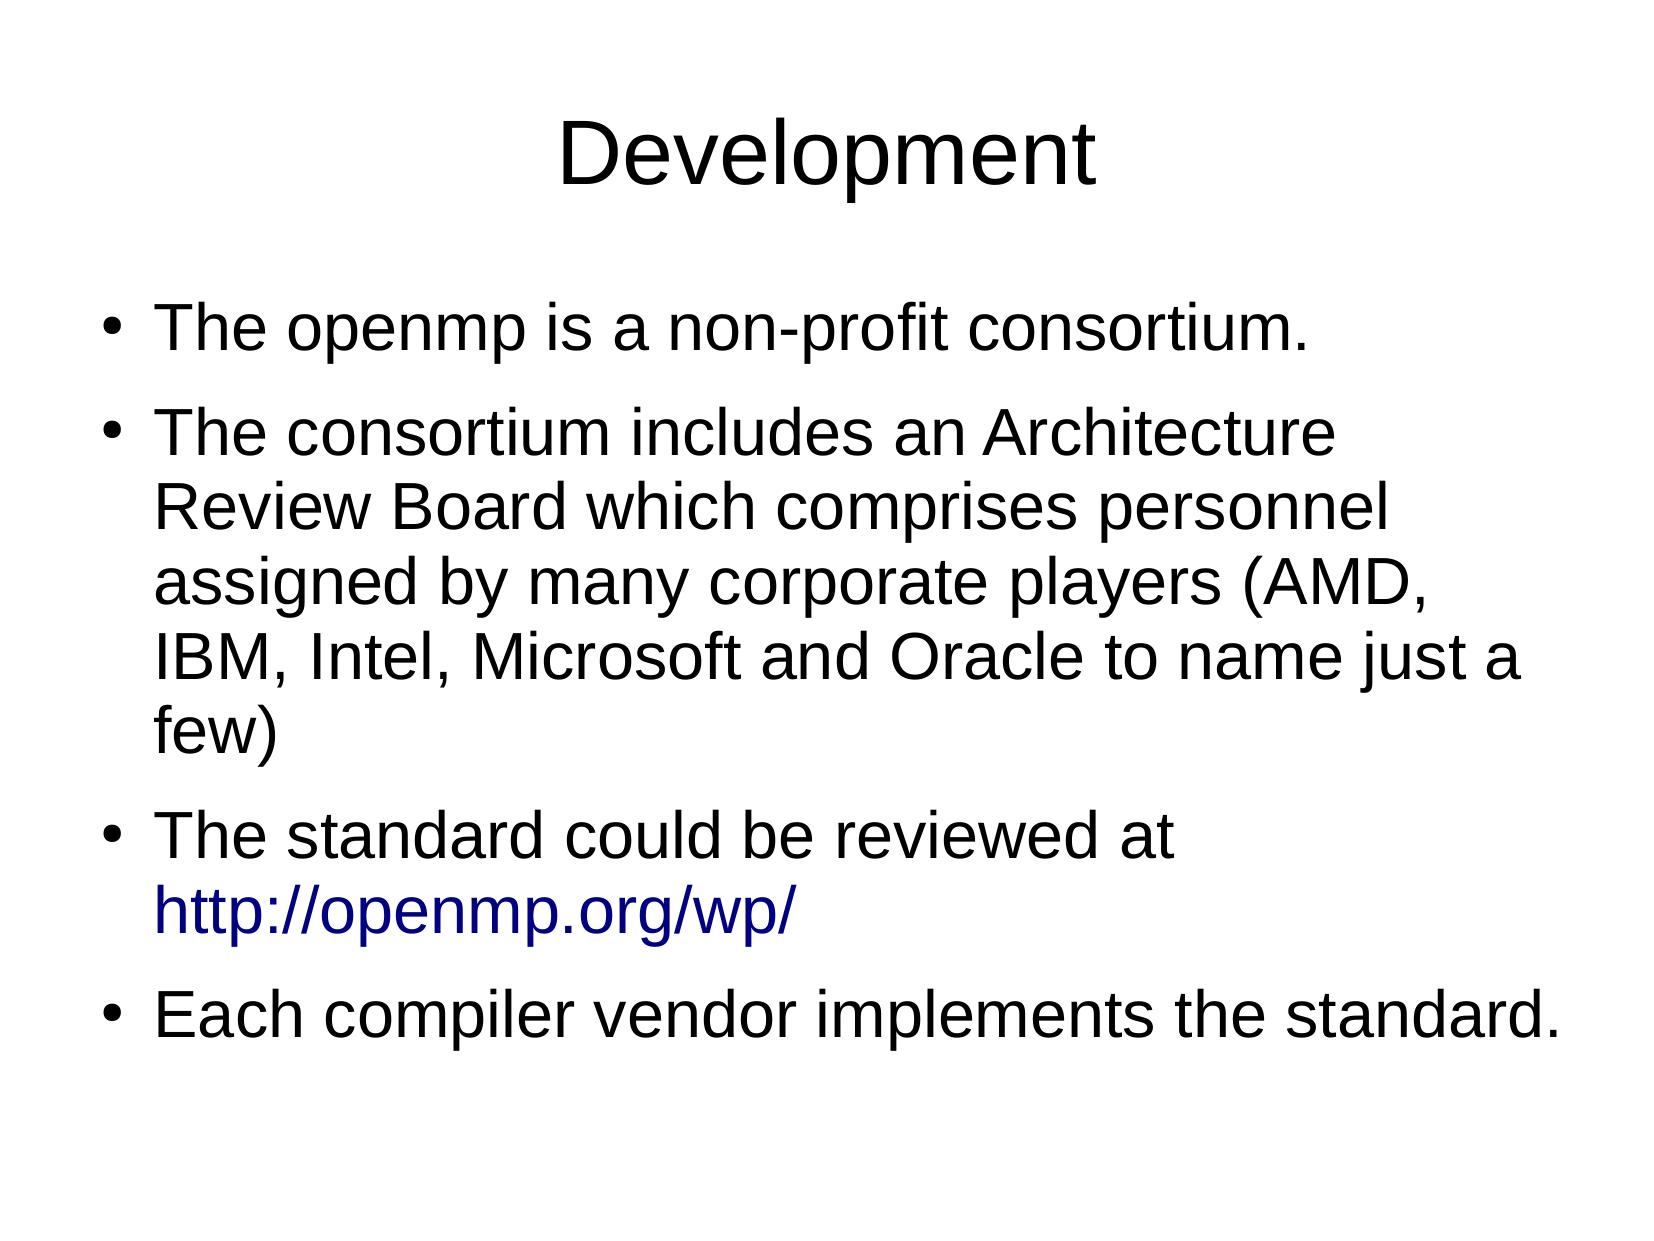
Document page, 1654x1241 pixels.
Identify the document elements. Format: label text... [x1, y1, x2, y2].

list The openmp is a non-profit consortium. The consortium includes an Architecture Review Board which comprises personnel assigned by many corporate players (AMD, IBM, Intel, Microsoft and Oracle to name just a few) The standard could be reviewed at http://openmp.org/wp/ Each compiler vendor implements the standard. [82, 290, 1571, 1109]
title Development [82, 49, 1571, 257]
